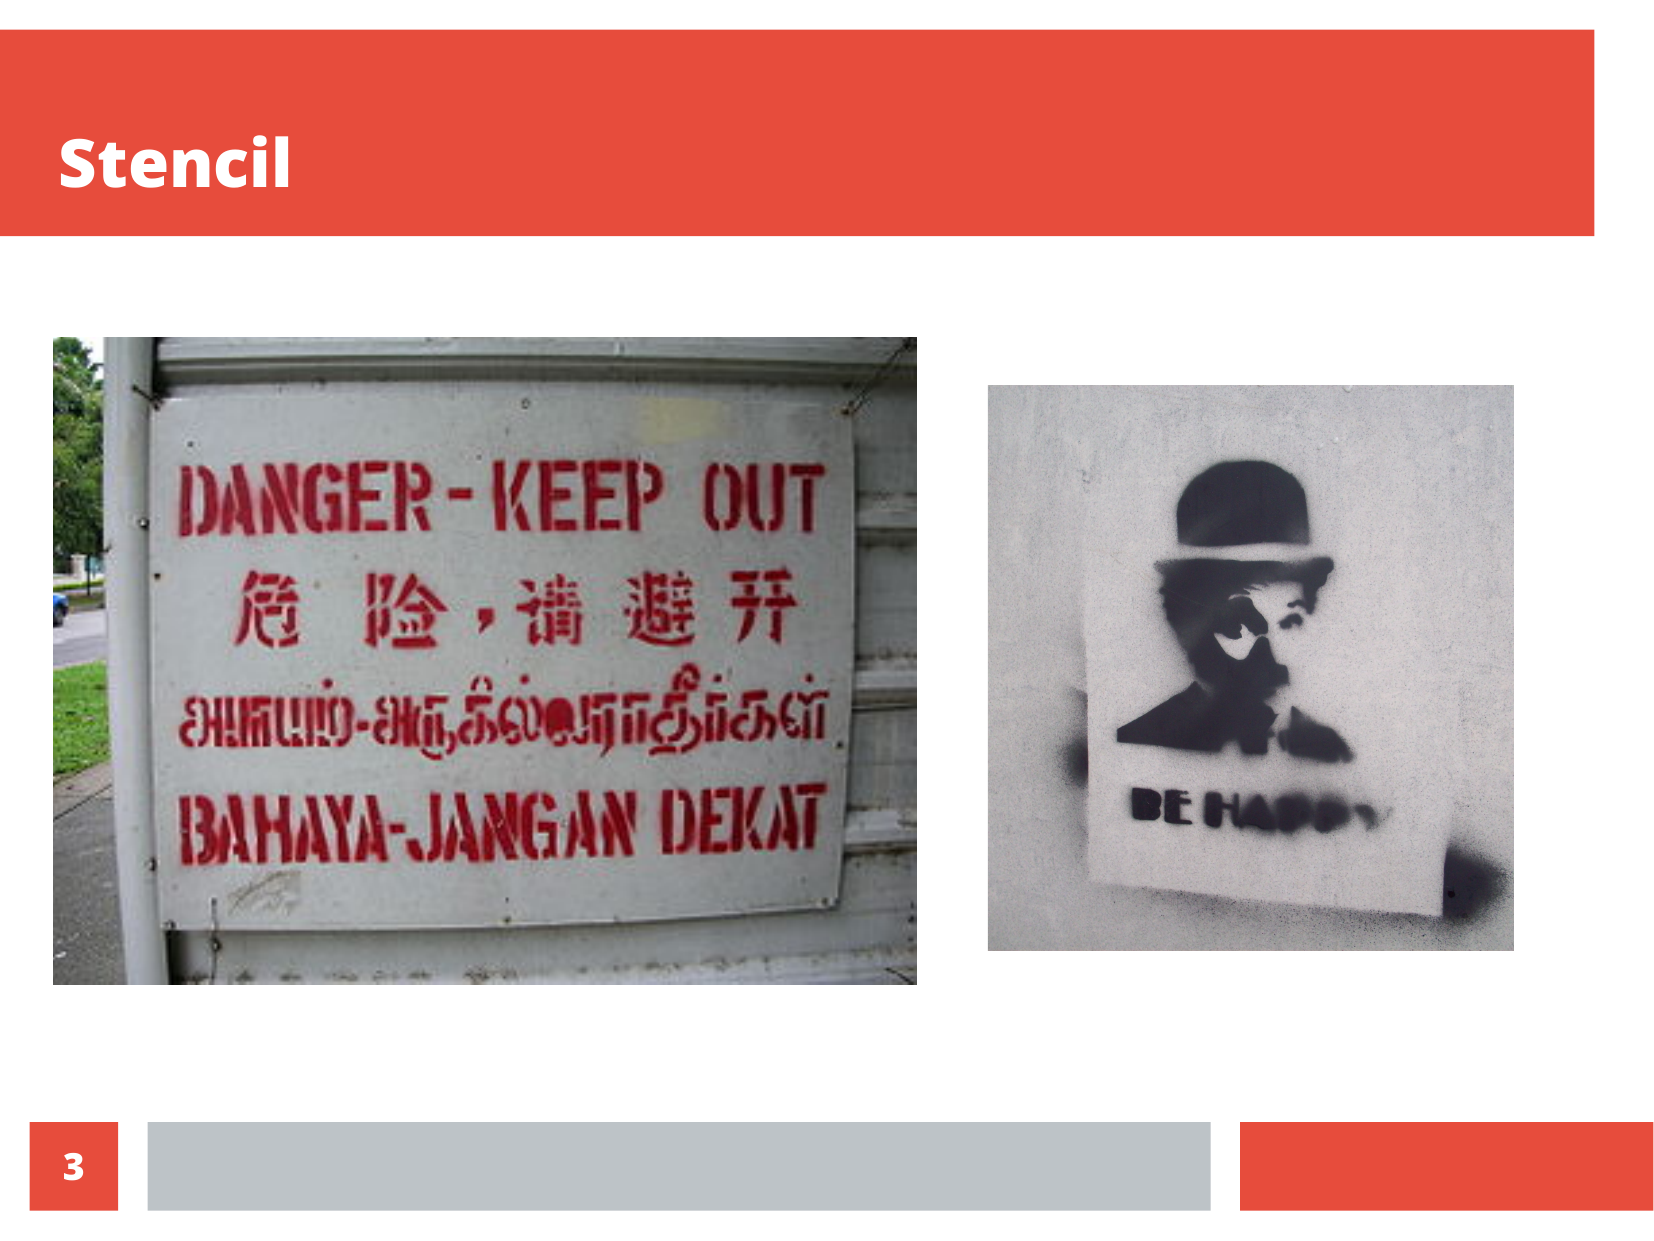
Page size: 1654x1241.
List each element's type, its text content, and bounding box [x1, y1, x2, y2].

title Stencil [59, 59, 1595, 207]
picture [987, 385, 1514, 951]
picture [53, 337, 917, 985]
